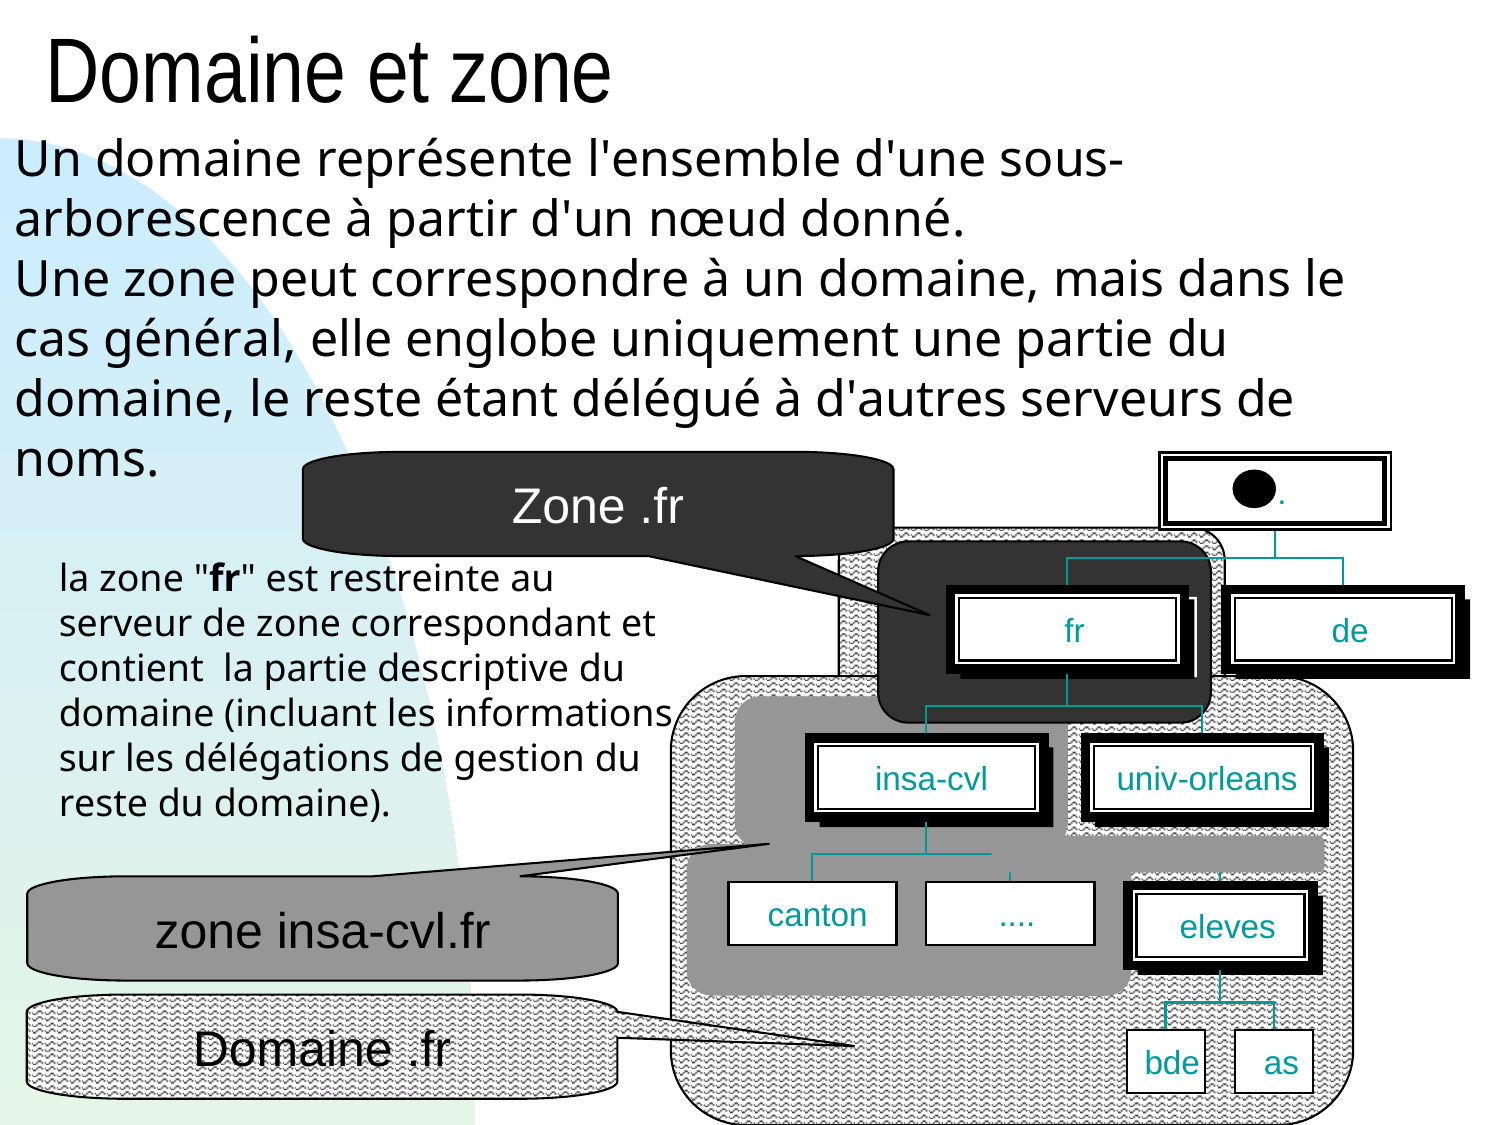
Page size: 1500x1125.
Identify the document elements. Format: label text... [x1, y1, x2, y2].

text_box fr [1064, 609, 1085, 650]
text_box as [1263, 1041, 1300, 1082]
text_box [1090, 743, 1314, 812]
text_box . [1277, 470, 1287, 511]
text_box canton [767, 893, 868, 934]
text_box [955, 594, 1180, 664]
text_box [1161, 454, 1390, 528]
text_box Un domaine représente l'ensemble d'une sous-arborescence à partir d'un nœud donné. Une zone peut correspondre à un domaine, mais dans le cas général, elle englobe uniquement une partie du domaine, le reste étant délégué à d'autres serveurs de noms. [0, 119, 1421, 495]
text_box insa-cvl [874, 757, 989, 798]
text_box eleves [1179, 905, 1277, 946]
text_box zone insa-cvl.fr [27, 843, 770, 981]
text_box [1231, 594, 1455, 664]
text_box de [1331, 609, 1369, 650]
text_box [730, 883, 895, 944]
text_box Domaine .fr [26, 994, 855, 1099]
text_box bde [1144, 1041, 1201, 1082]
title Domaine et zone [30, 0, 1500, 145]
text_box univ-orleans [1116, 757, 1299, 798]
text_box [814, 743, 1039, 812]
text_box Zone .fr [302, 451, 930, 616]
text_box .... [998, 893, 1036, 934]
text_box la zone "fr" est restreinte au serveur de zone correspondant et contient la partie descriptive du domaine (incluant les informations sur les délégations de gestion du reste du domaine). [43, 546, 699, 833]
text_box [670, 527, 1500, 1125]
